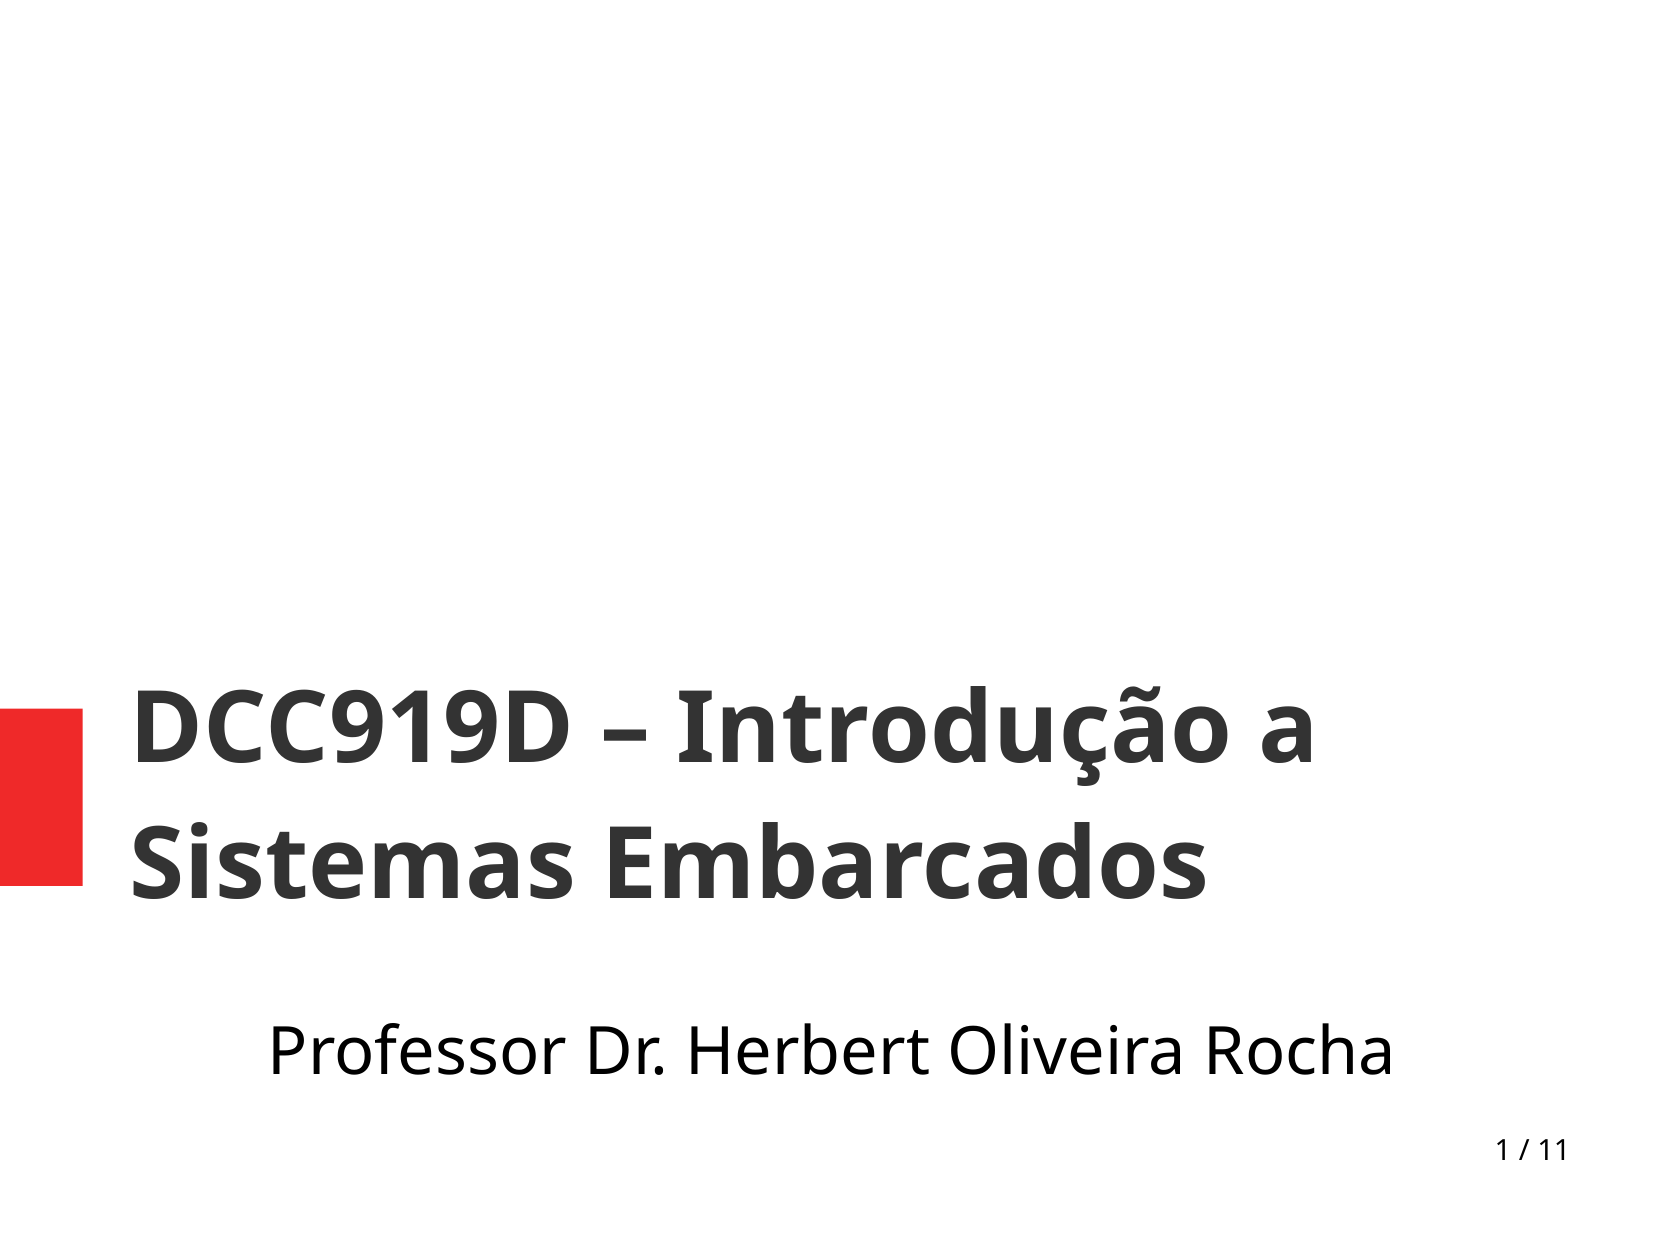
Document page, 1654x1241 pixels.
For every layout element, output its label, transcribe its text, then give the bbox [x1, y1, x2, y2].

title DCC919D – Introdução a Sistemas Embarcados [129, 655, 1536, 928]
subtitle Professor Dr. Herbert Oliveira Rocha [129, 968, 1536, 1130]
